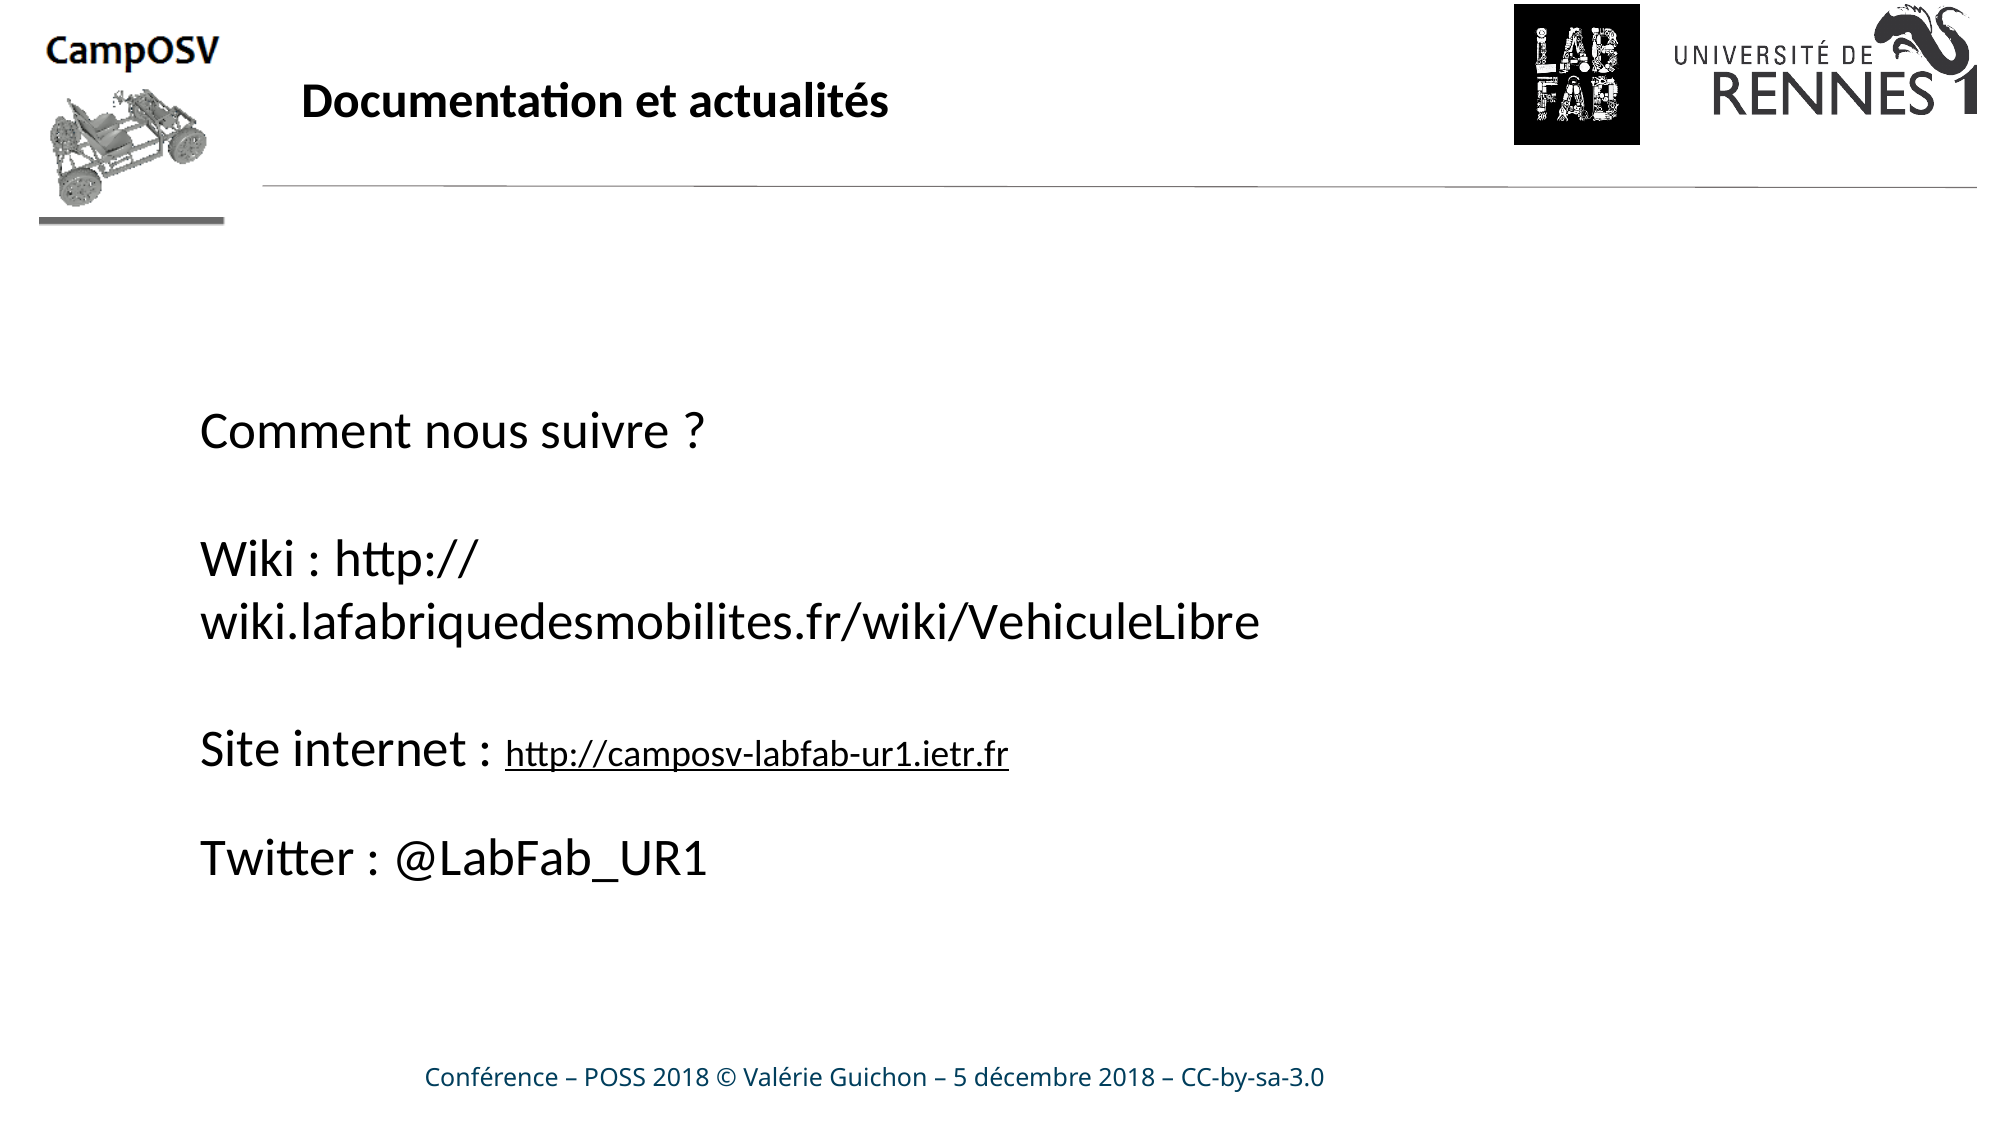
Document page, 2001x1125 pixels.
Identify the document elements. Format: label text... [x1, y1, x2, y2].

picture [1675, 4, 1977, 115]
picture [1514, 4, 1640, 146]
text_box Conférence – POSS 2018 © Valérie Guichon – 5 décembre 2018 – CC-by-sa-3.0 [410, 1054, 1397, 1099]
text_box Comment nous suivre ? Wiki : http://wiki.lafabriquedesmobilites.fr/wiki/VehiculeLibre Site internet : http://camposv-labfab-ur1.ietr.fr Twitter : @LabFab_UR1 [186, 389, 1437, 1026]
picture [39, 12, 227, 217]
text_box Documentation et actualités [286, 59, 1337, 136]
